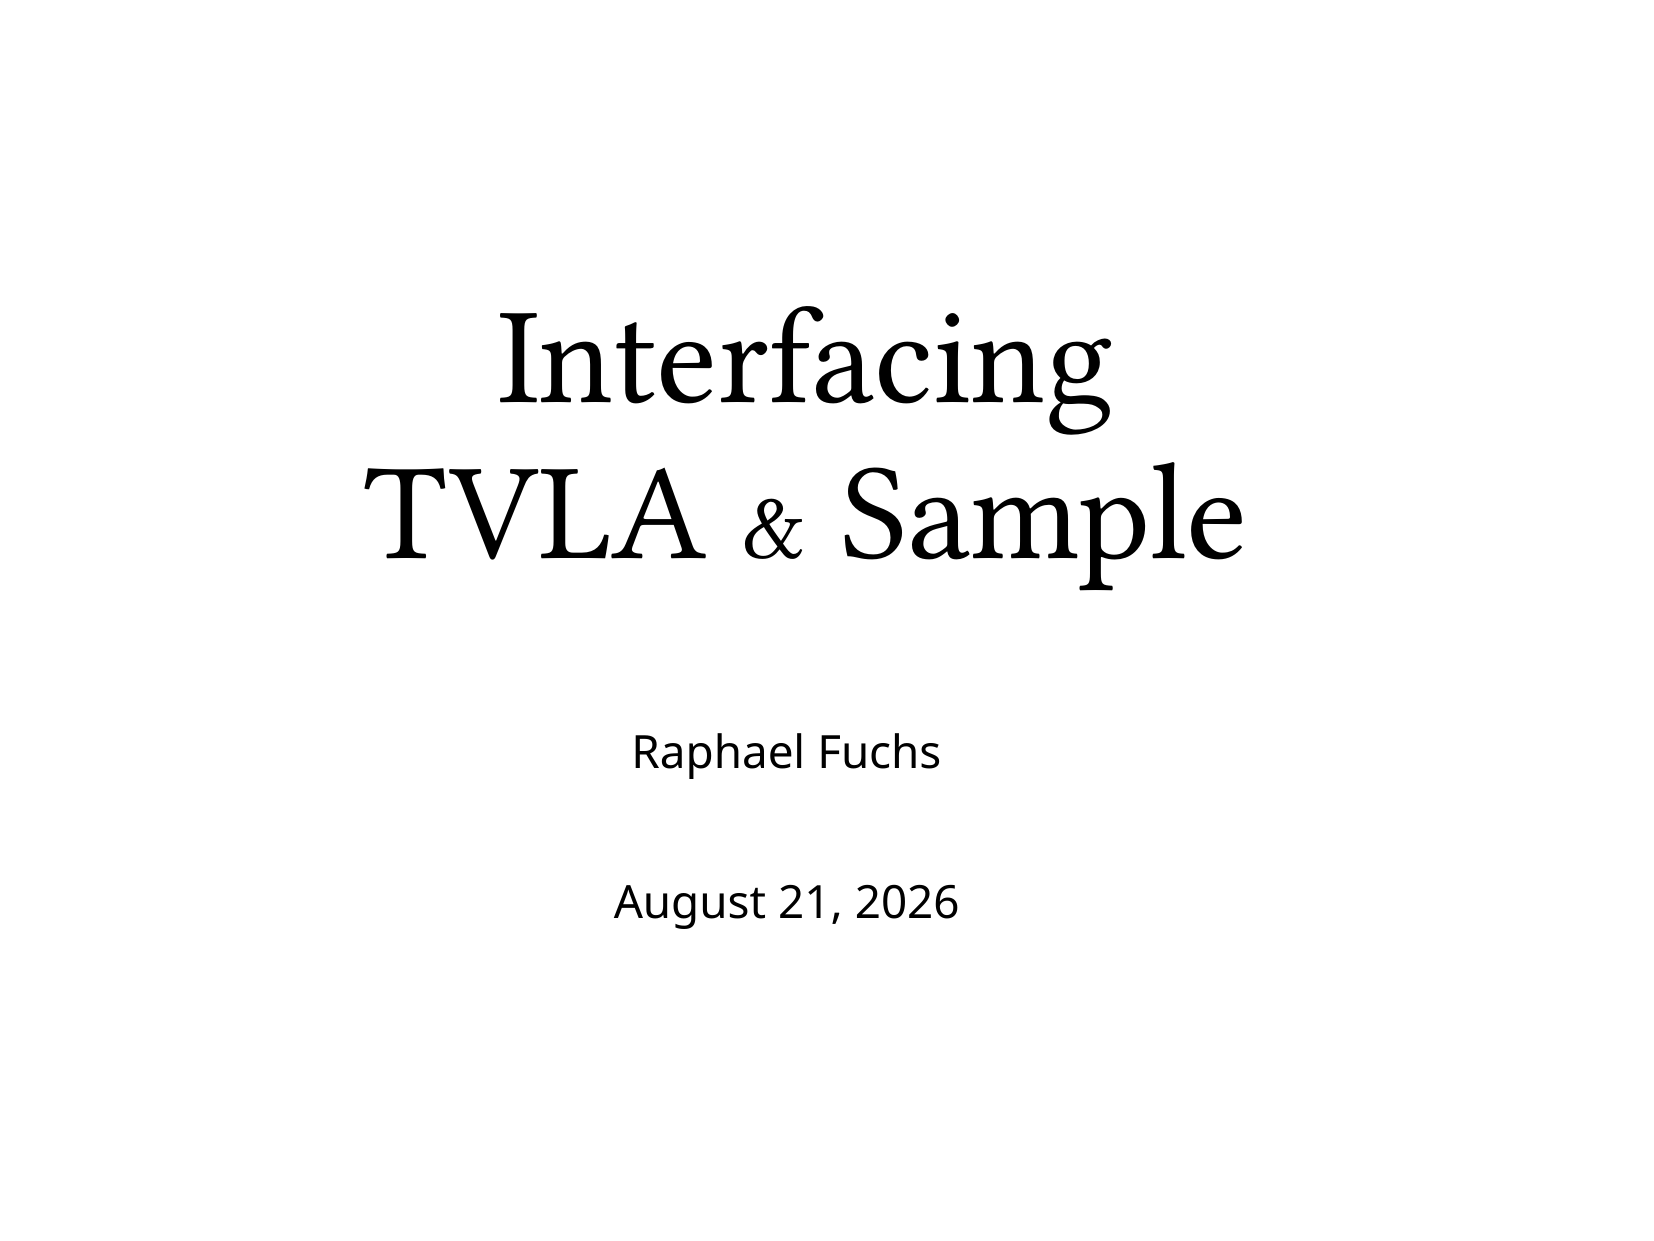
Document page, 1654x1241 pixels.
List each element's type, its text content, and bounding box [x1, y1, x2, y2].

text_box August 4, 2011 [630, 862, 944, 933]
text_box Raphael Fuchs [505, 712, 1068, 873]
text_box Interfacing TVLA & Sample [337, 271, 1276, 676]
